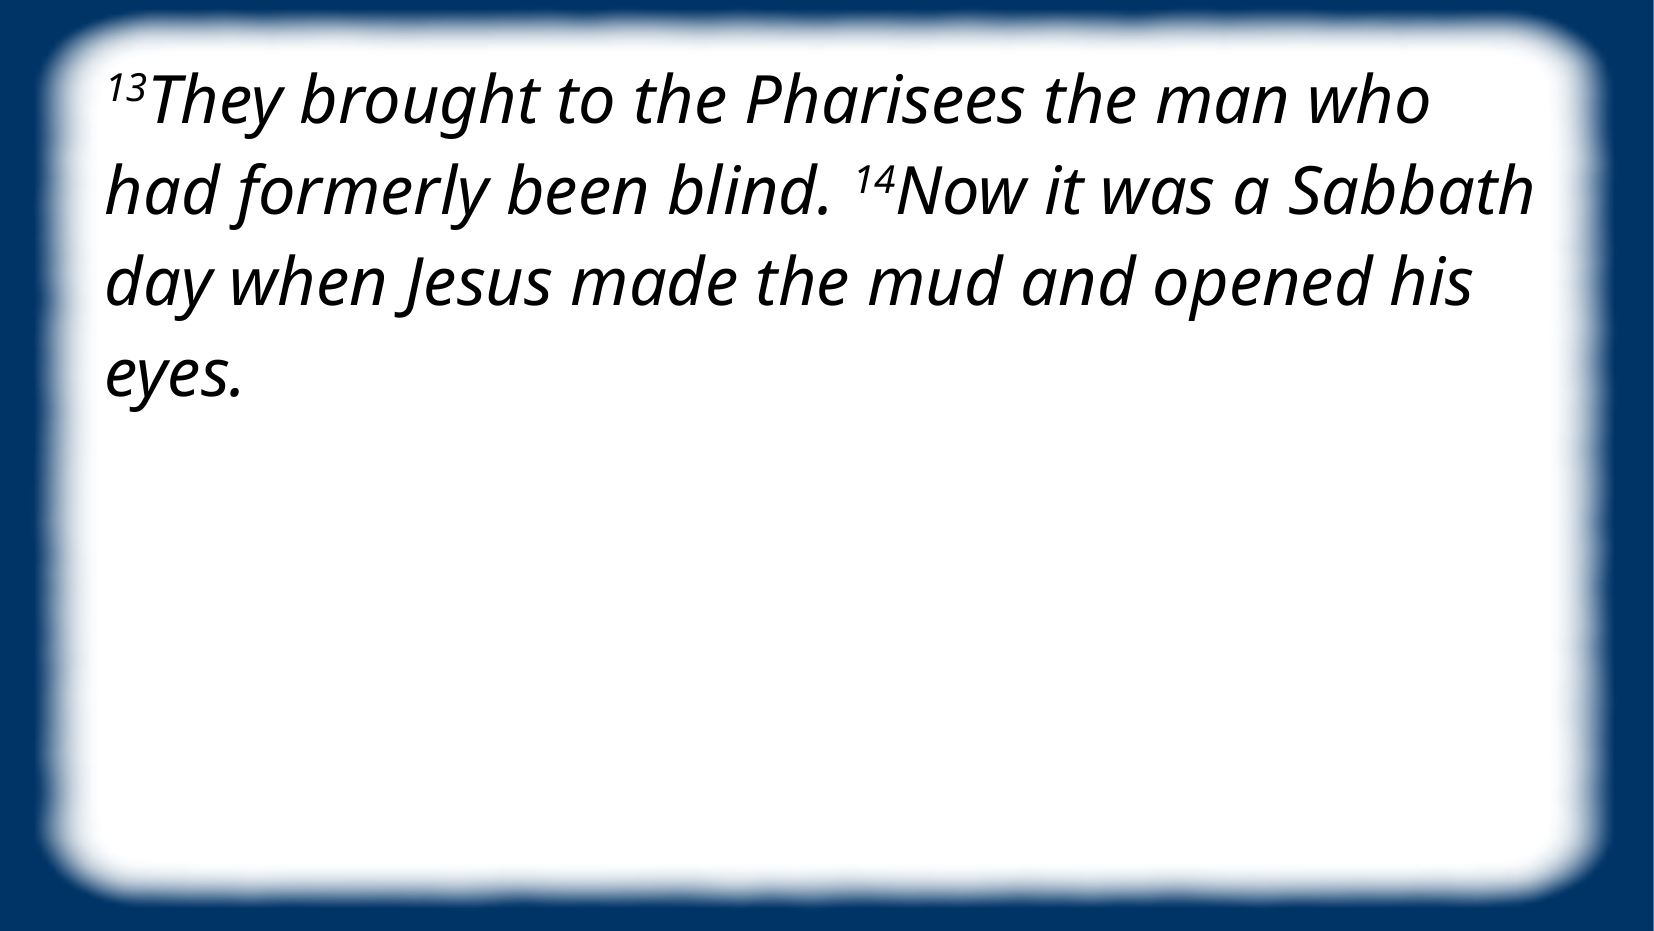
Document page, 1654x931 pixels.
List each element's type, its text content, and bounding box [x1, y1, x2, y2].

picture [0, 0, 1654, 931]
text_box 13They brought to the Pharisees the man who had formerly been blind. 14Now it was a Sabbath day when Jesus made the mud and opened his eyes. [90, 45, 1561, 415]
